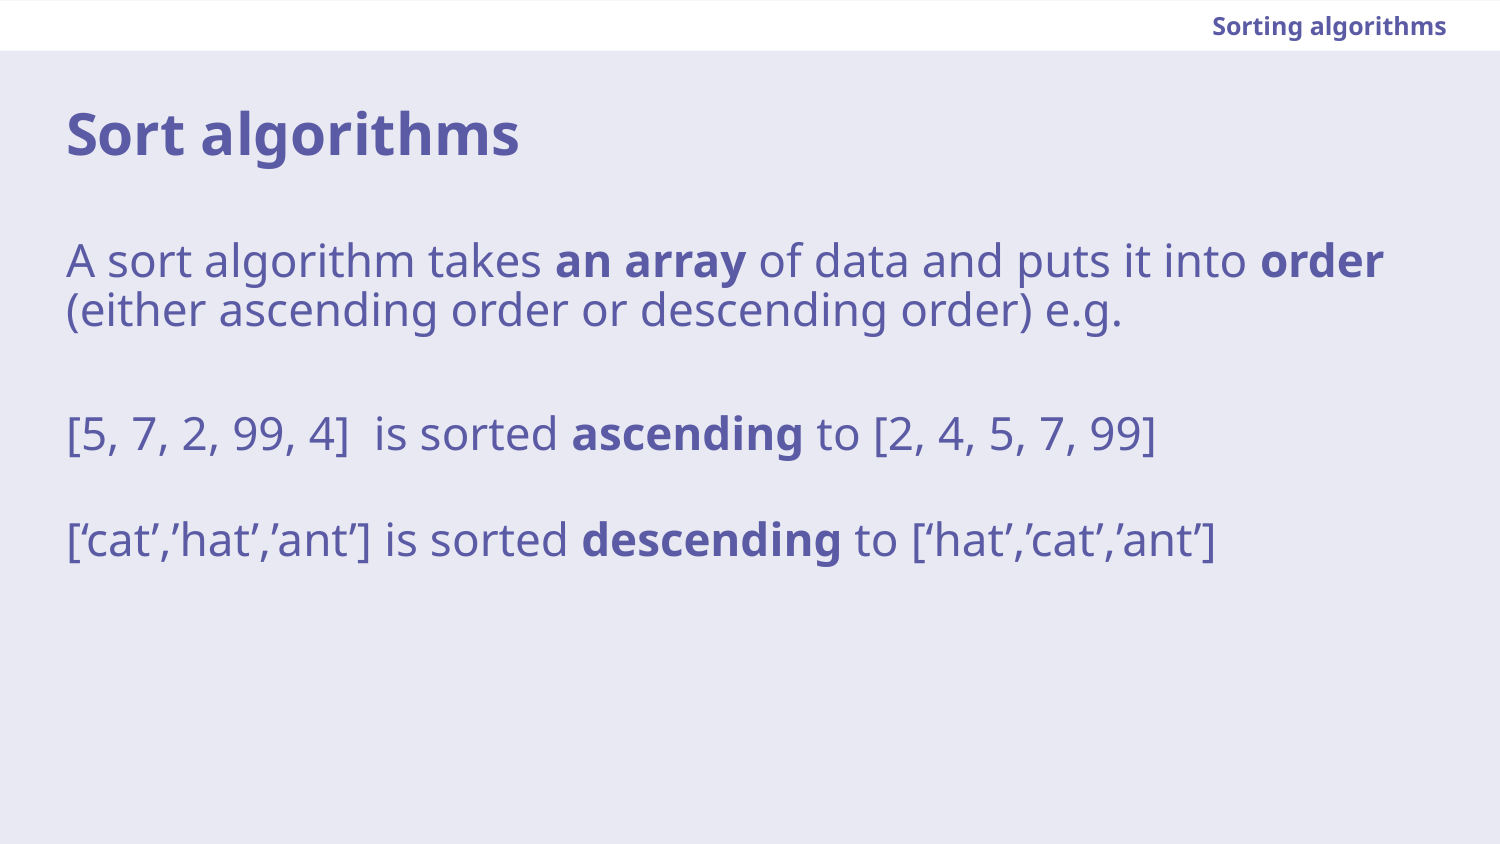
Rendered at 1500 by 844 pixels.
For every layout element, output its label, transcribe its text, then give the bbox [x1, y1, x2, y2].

text_box A sort algorithm takes an array of data and puts it into order (either ascending order or descending order) e.g. [5, 7, 2, 99, 4] is sorted ascending to [2, 4, 5, 7, 99] [‘cat’,’hat’,’ant’] is sorted descending to [‘hat’,’cat’,’ant’] [51, 222, 1465, 786]
text_box Sort algorithms [51, 74, 1441, 191]
subtitle Sorting algorithms [862, 0, 1448, 52]
